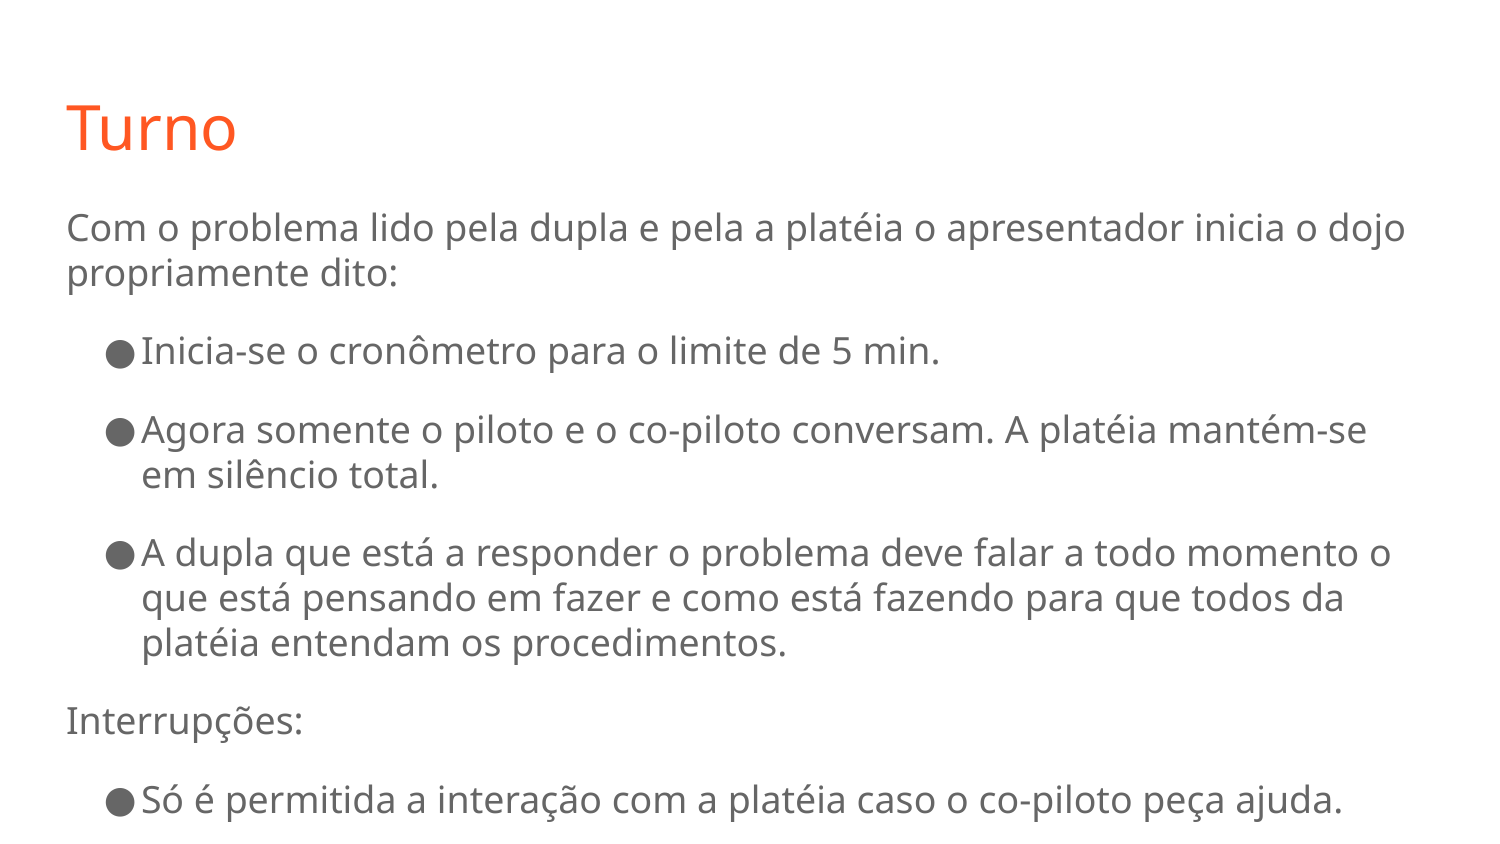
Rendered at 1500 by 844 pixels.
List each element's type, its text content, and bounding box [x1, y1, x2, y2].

list Com o problema lido pela dupla e pela a platéia o apresentador inicia o dojo propriamente dito: Inicia-se o cronômetro para o limite de 5 min. Agora somente o piloto e o co-piloto conversam. A platéia mantém-se em silêncio total. A dupla que está a responder o problema deve falar a todo momento o que está pensando em fazer e como está fazendo para que todos da platéia entendam os procedimentos. Interrupções: Só é permitida a interação com a platéia caso o co-piloto peça ajuda. [51, 189, 1449, 750]
title Turno [51, 72, 1449, 167]
